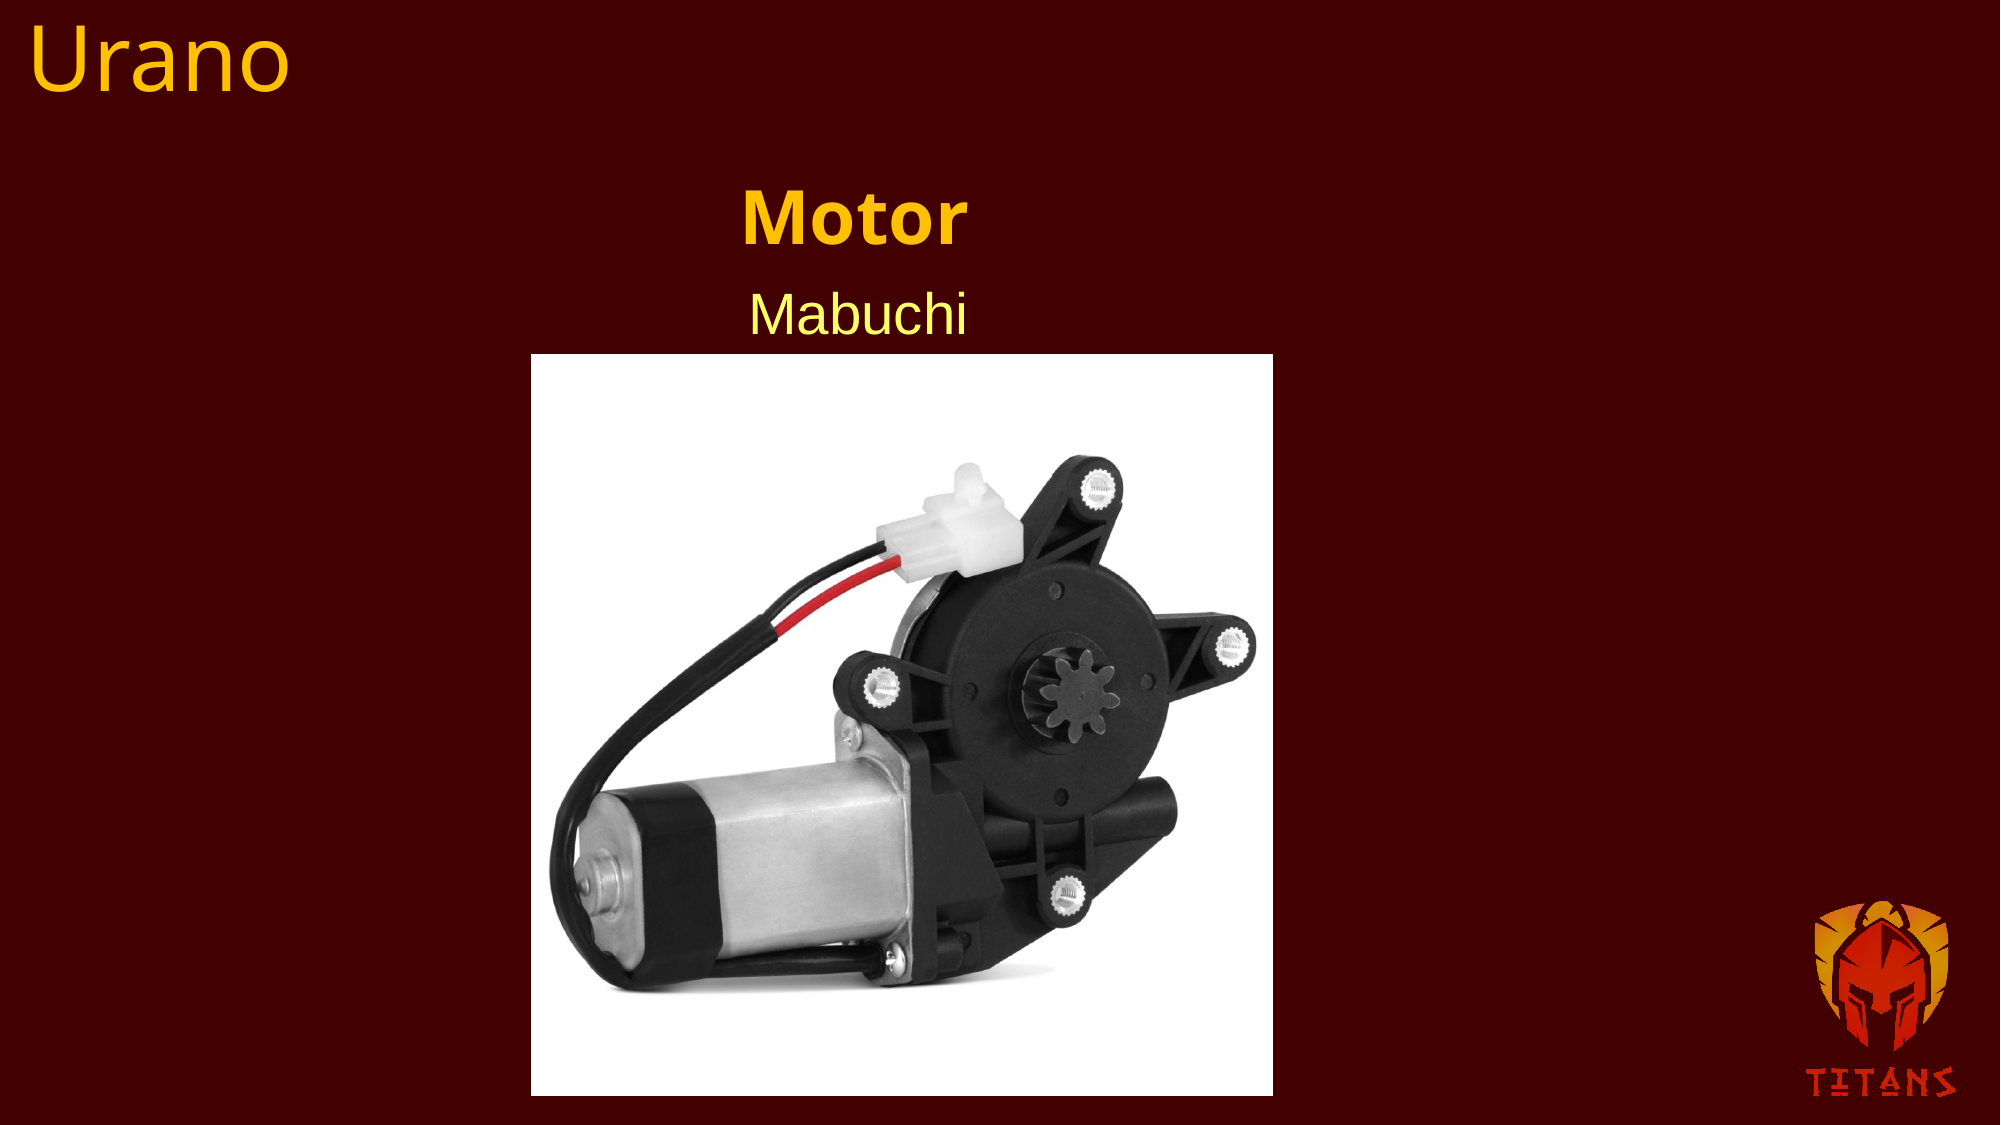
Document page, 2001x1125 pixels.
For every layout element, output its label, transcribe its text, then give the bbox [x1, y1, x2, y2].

picture [531, 354, 1273, 1096]
text_box Motor [739, 169, 1028, 272]
text_box Mabuchi [733, 274, 1099, 355]
title Urano [11, 0, 1737, 171]
picture [1749, 888, 2000, 1125]
